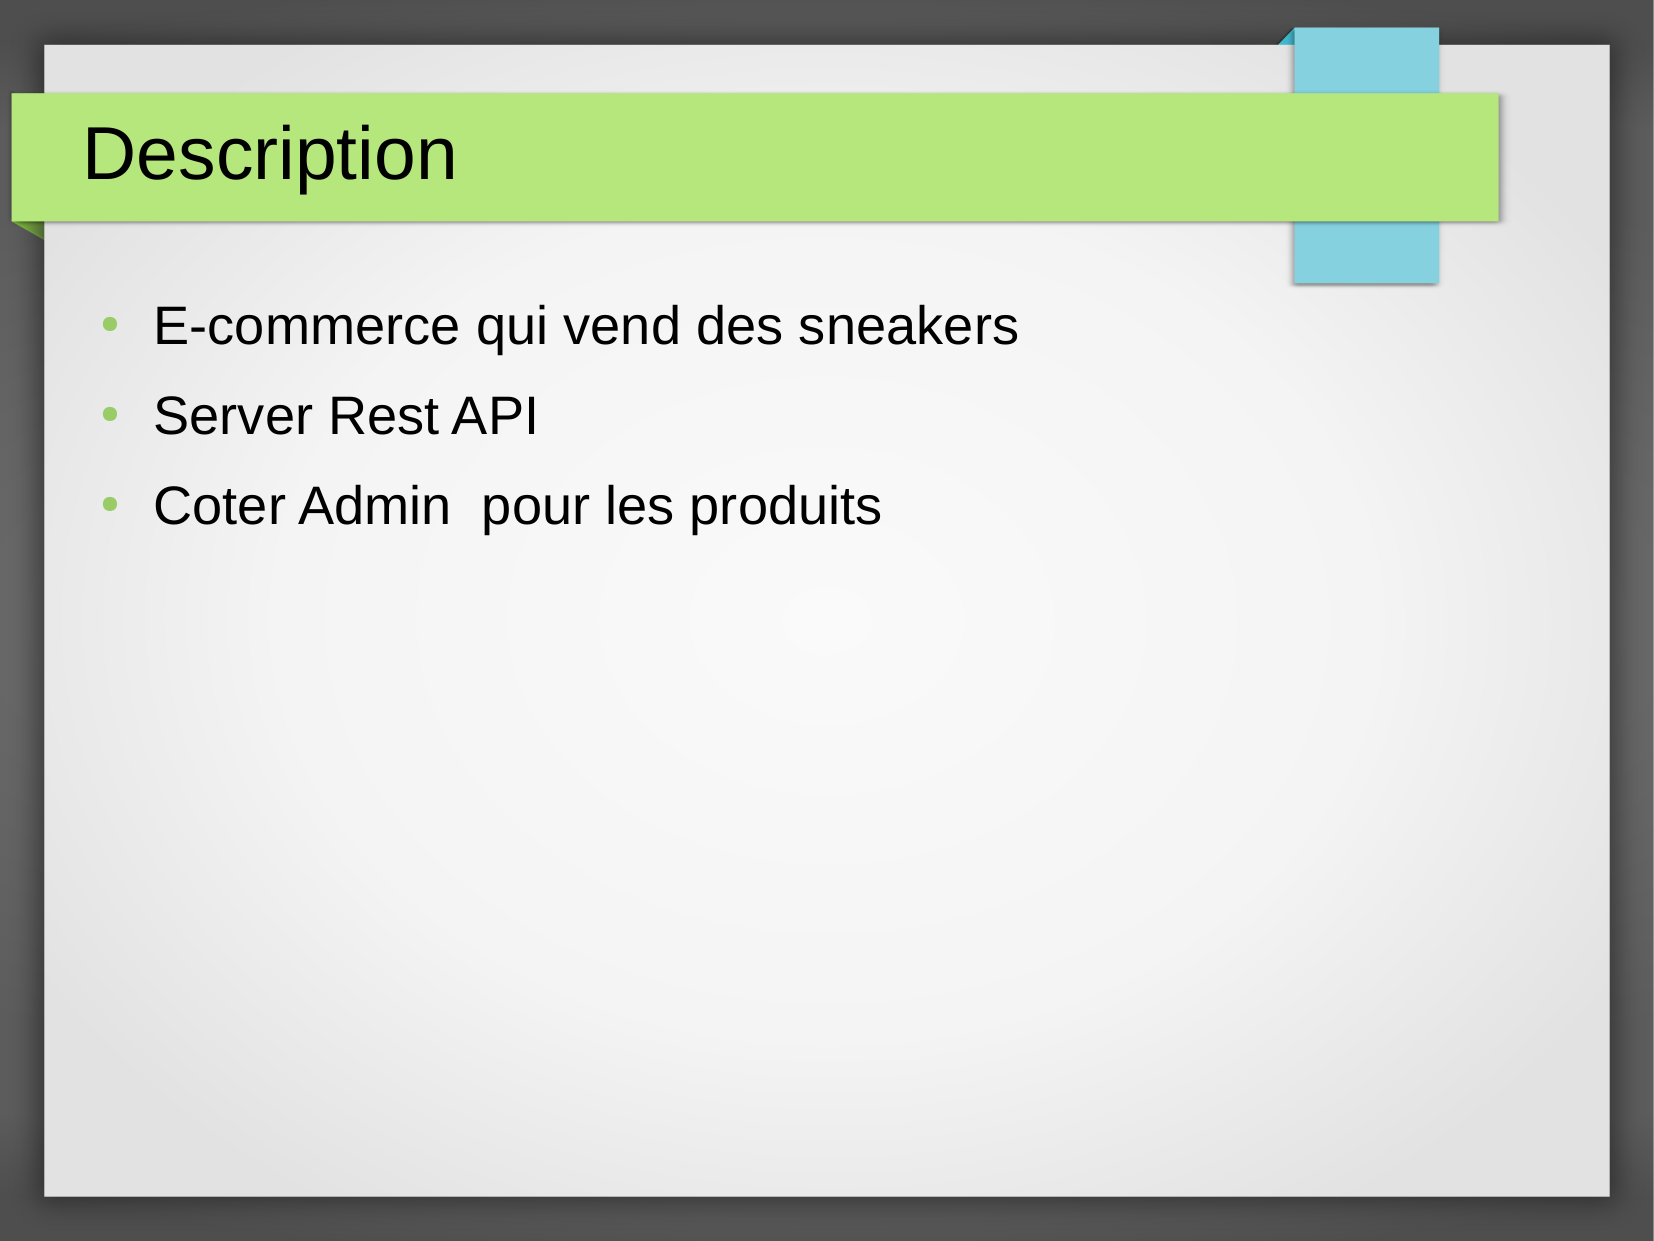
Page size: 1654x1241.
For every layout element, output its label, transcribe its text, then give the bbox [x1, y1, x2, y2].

title Description [82, 94, 1264, 213]
picture [0, 0, 1654, 1241]
list E-commerce qui vend des sneakers Server Rest API Coter Admin pour les produits [82, 295, 1571, 1015]
